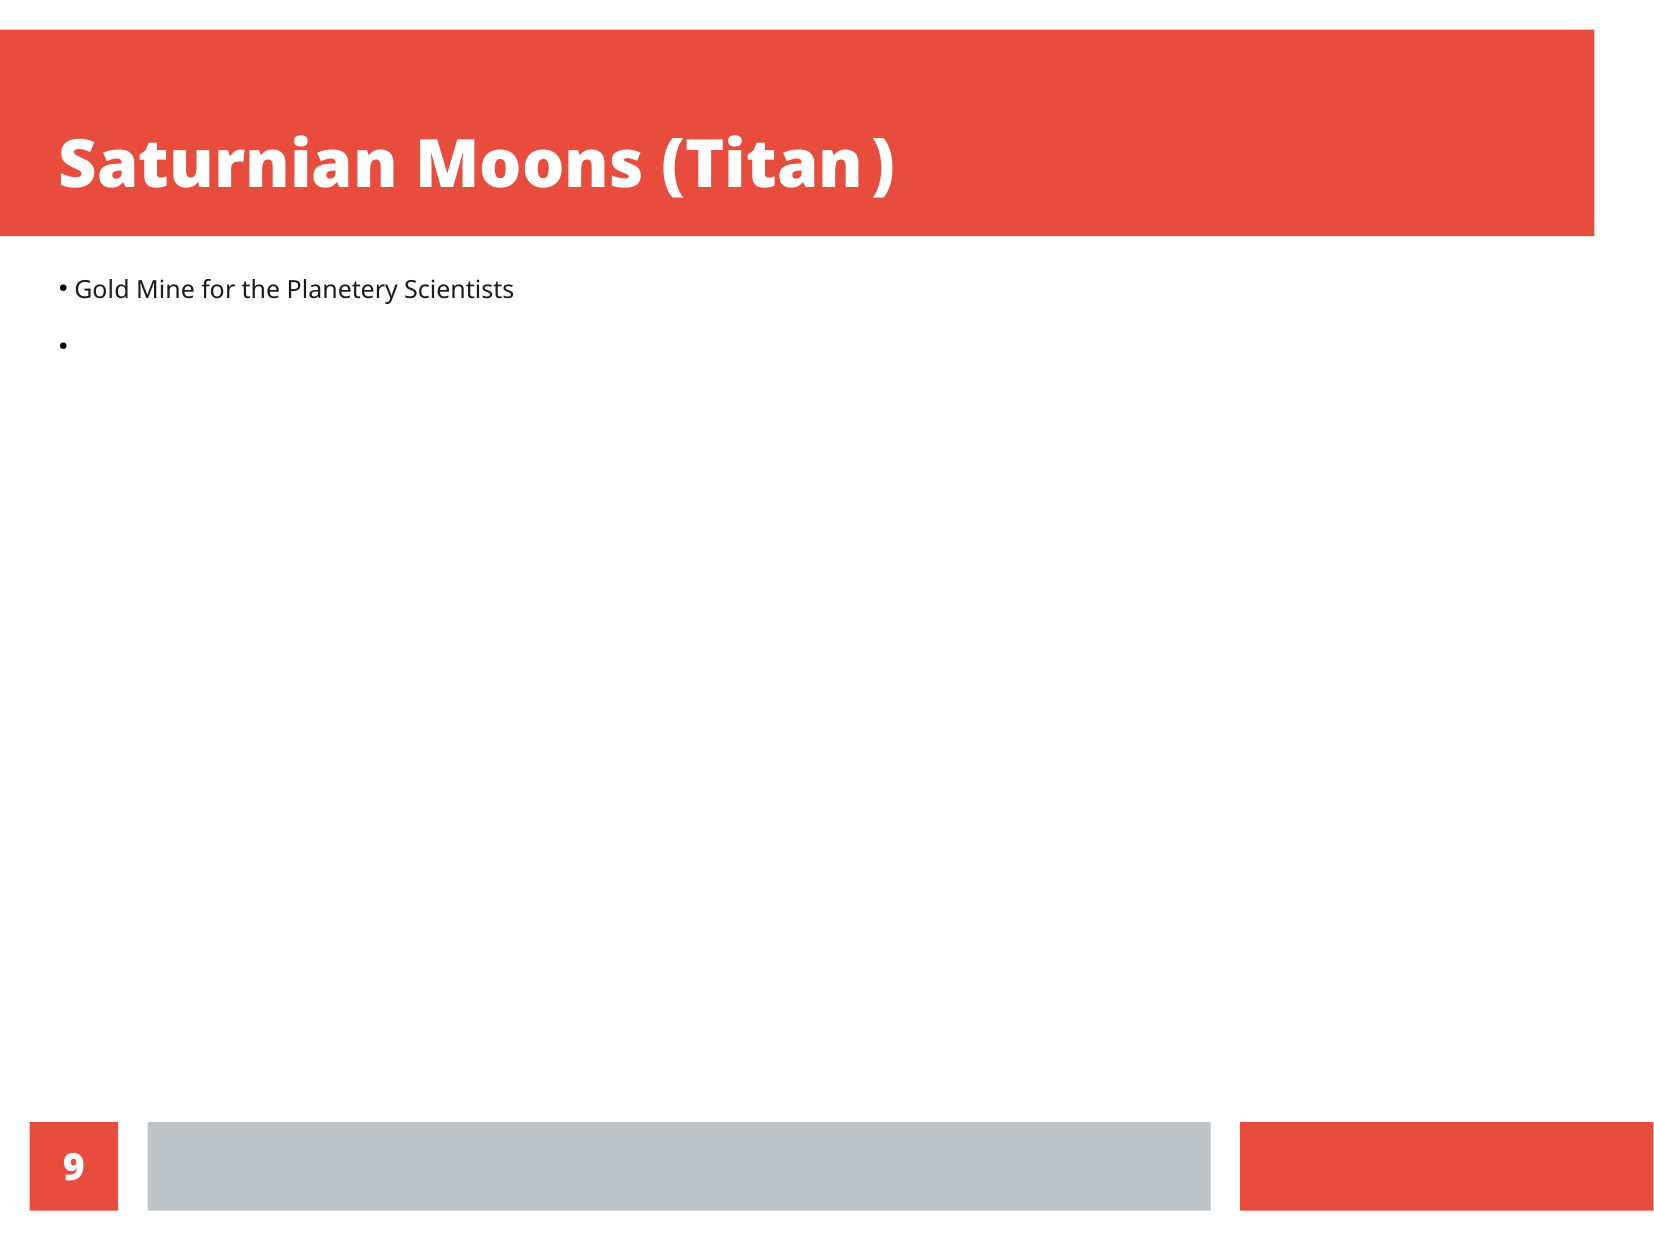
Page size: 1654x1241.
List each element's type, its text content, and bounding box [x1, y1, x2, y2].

list Gold Mine for the Planetery Scientists [59, 271, 1565, 1093]
title Saturnian Moons (Titan ) [59, 59, 1595, 207]
